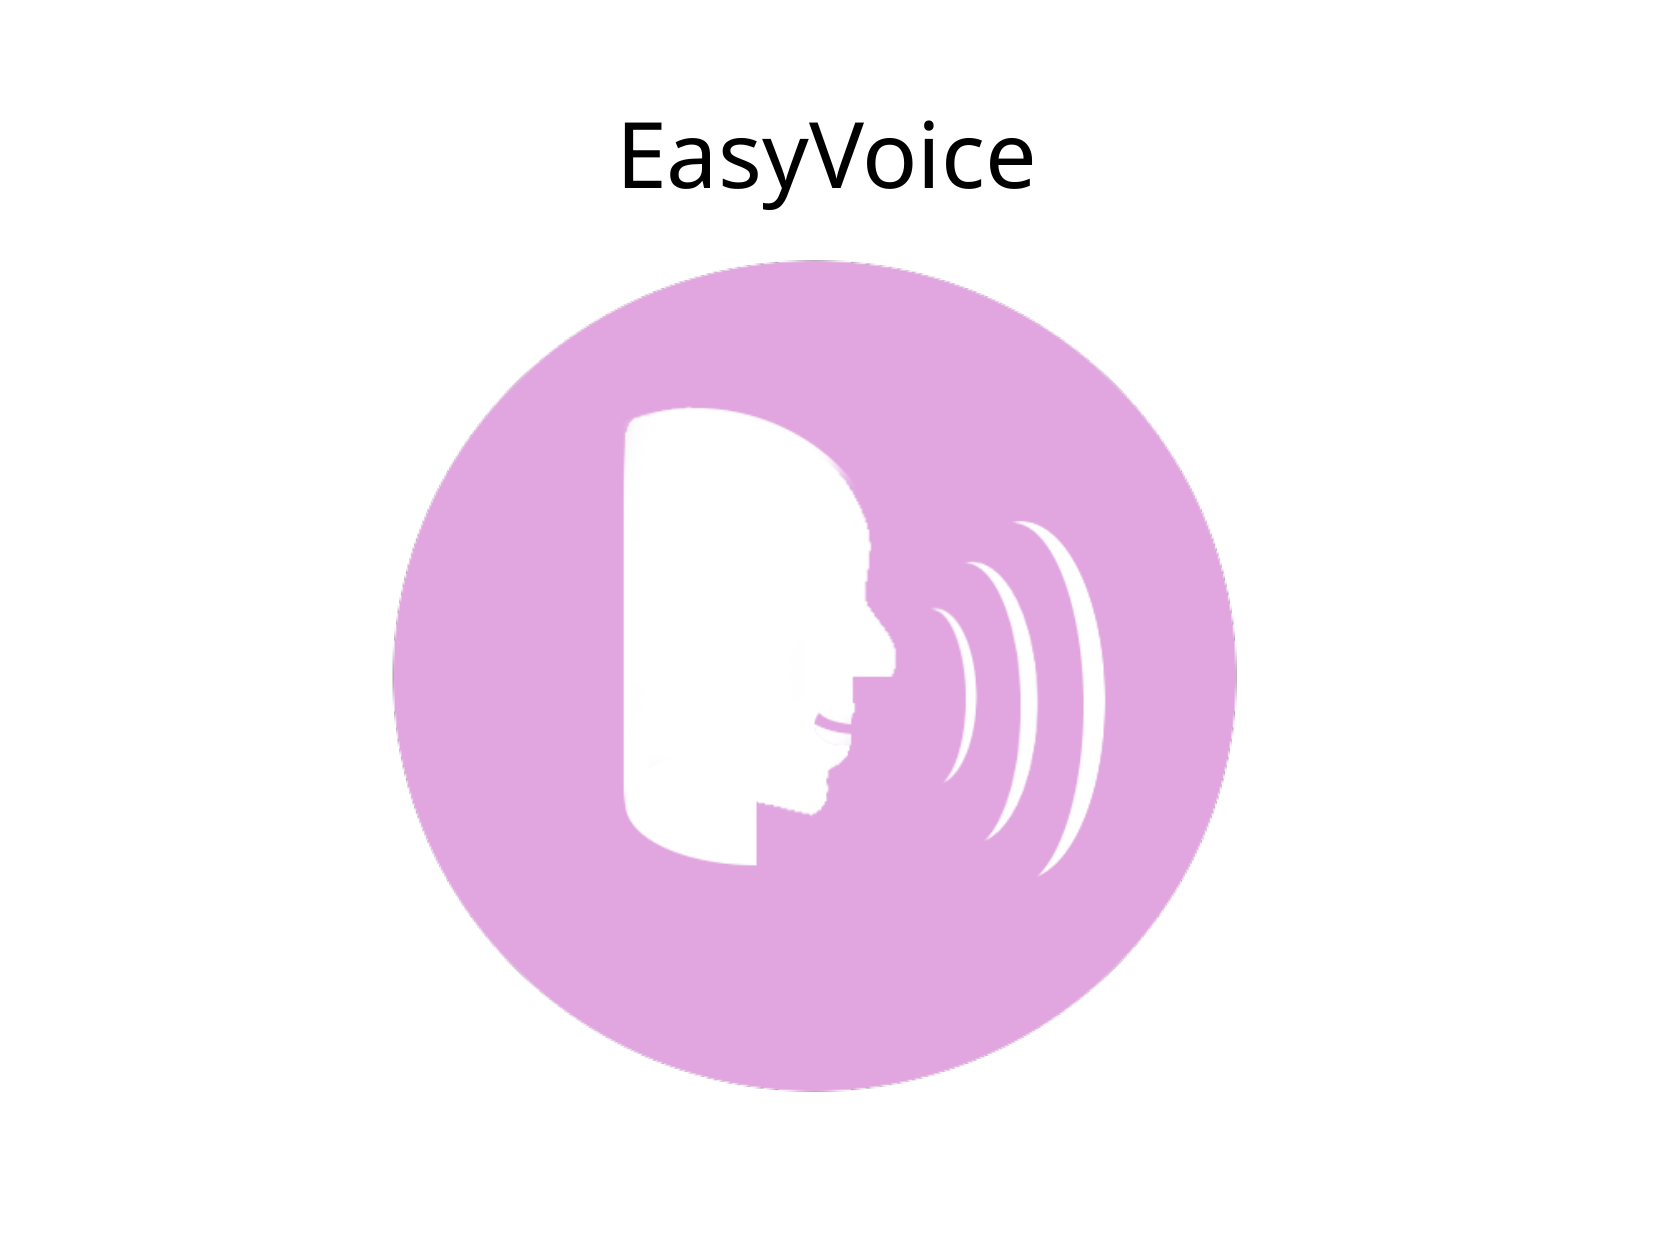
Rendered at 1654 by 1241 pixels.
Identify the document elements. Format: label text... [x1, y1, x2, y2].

picture [390, 256, 1240, 1096]
title EasyVoice [82, 49, 1571, 257]
